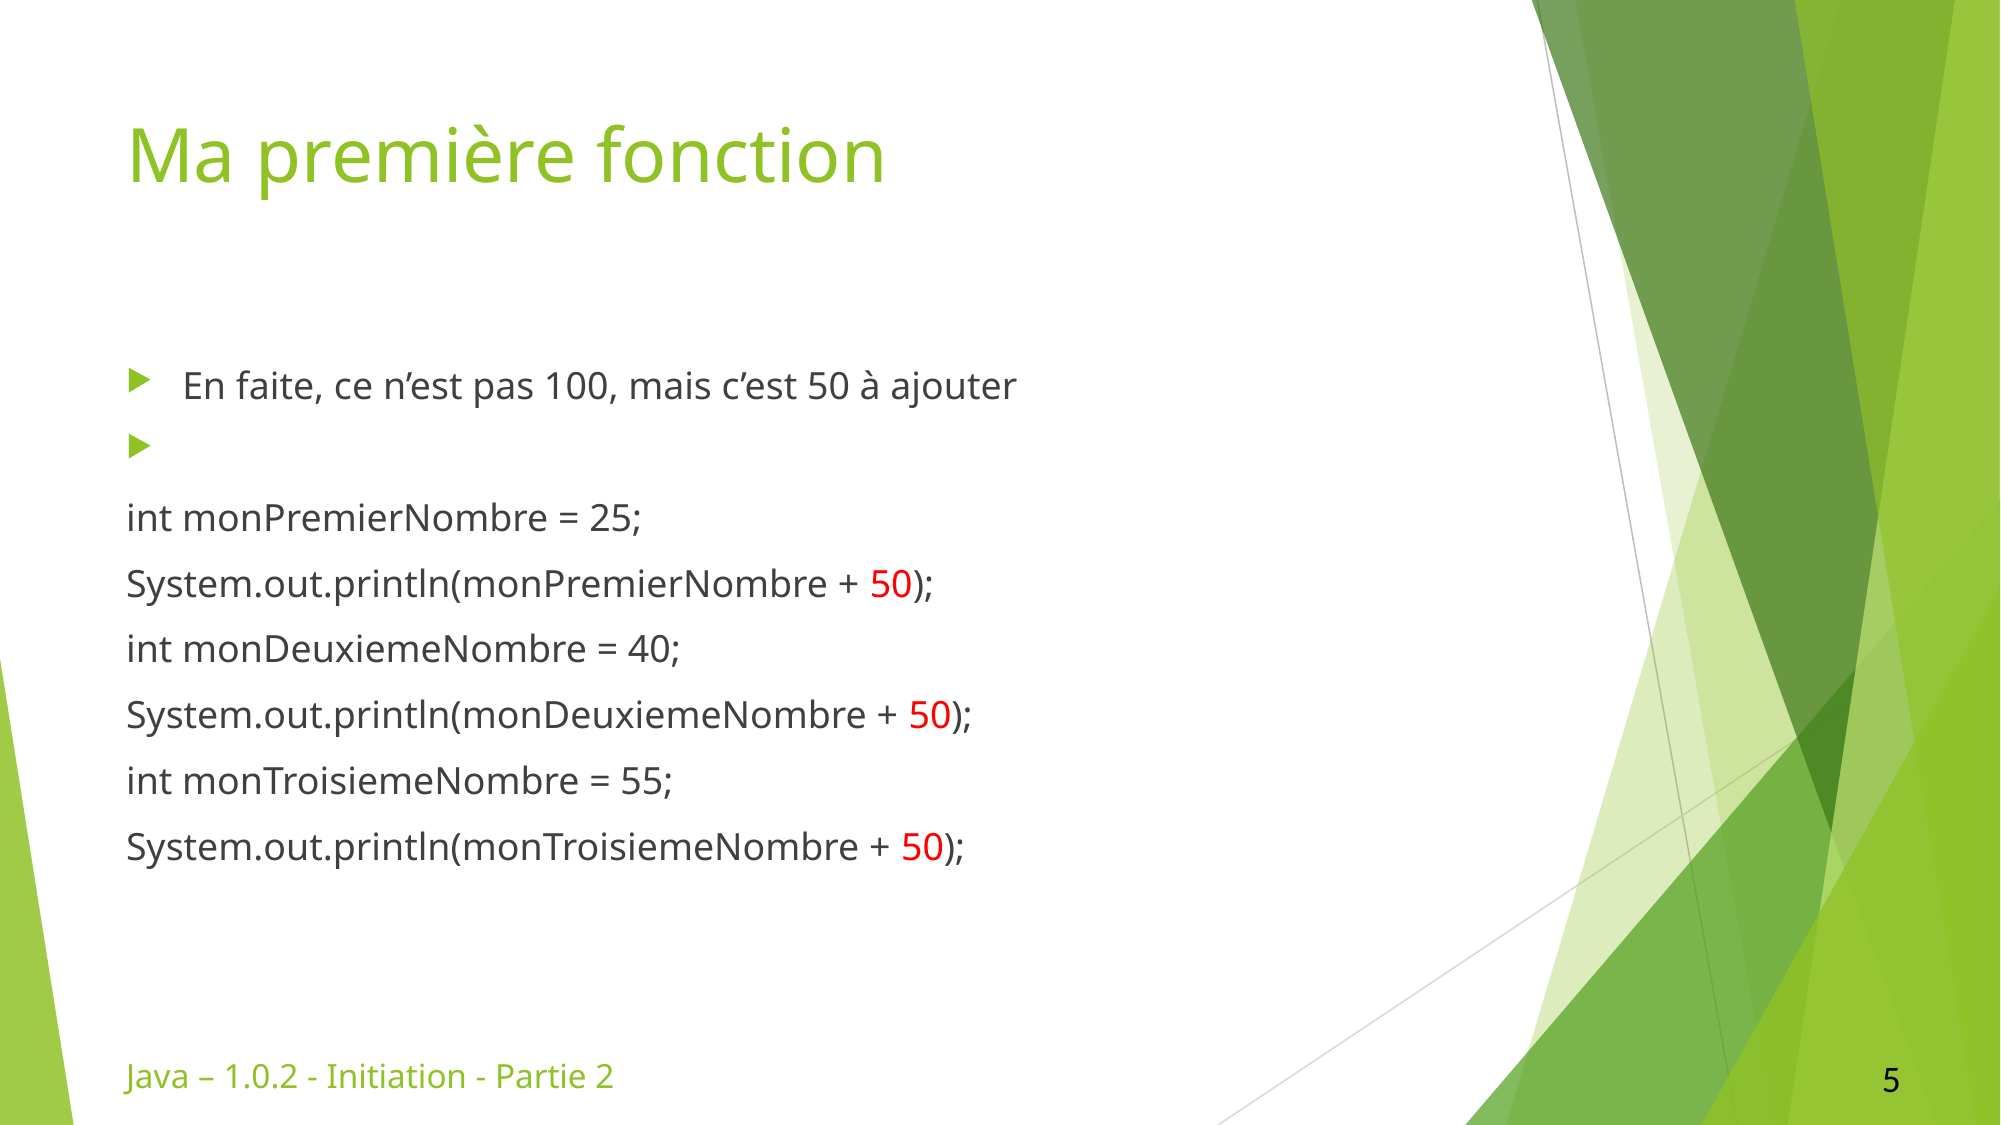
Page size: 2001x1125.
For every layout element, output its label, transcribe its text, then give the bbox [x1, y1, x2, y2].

text_box [1866, 1047, 1979, 1108]
title Ma première fonction [111, 99, 1522, 317]
text_box Java – 1.0.2 - Initiation - Partie 2 [111, 1047, 1094, 1109]
list En faite, ce n’est pas 100, mais c’est 50 à ajouter int monPremierNombre = 25; System.out.println(monPremierNombre + 50); int monDeuxiemeNombre = 40; System.out.println(monDeuxiemeNombre + 50); int monTroisiemeNombre = 55; System.out.println(monTroisiemeNombre + 50); [111, 354, 1522, 1048]
